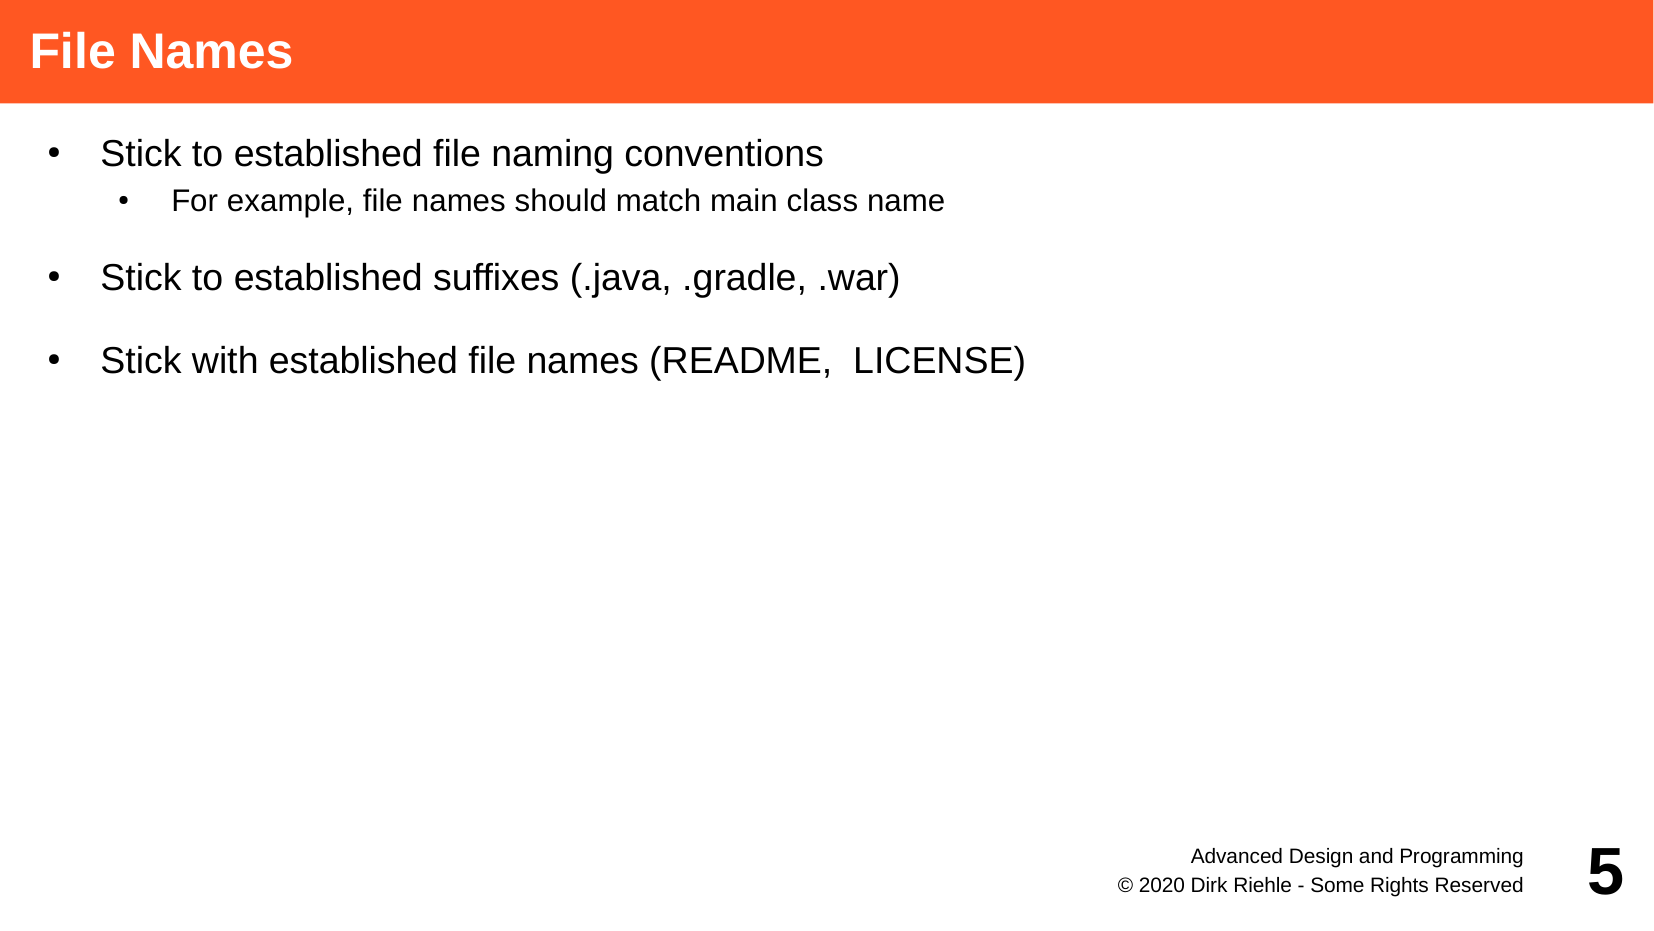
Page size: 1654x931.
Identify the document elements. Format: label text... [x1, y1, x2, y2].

title File Names [0, 0, 1654, 104]
list Stick to established file naming conventions For example, file names should match main class name Stick to established suffixes (.java, .gradle, .war) Stick with established file names (README, LICENSE) [29, 132, 1625, 813]
